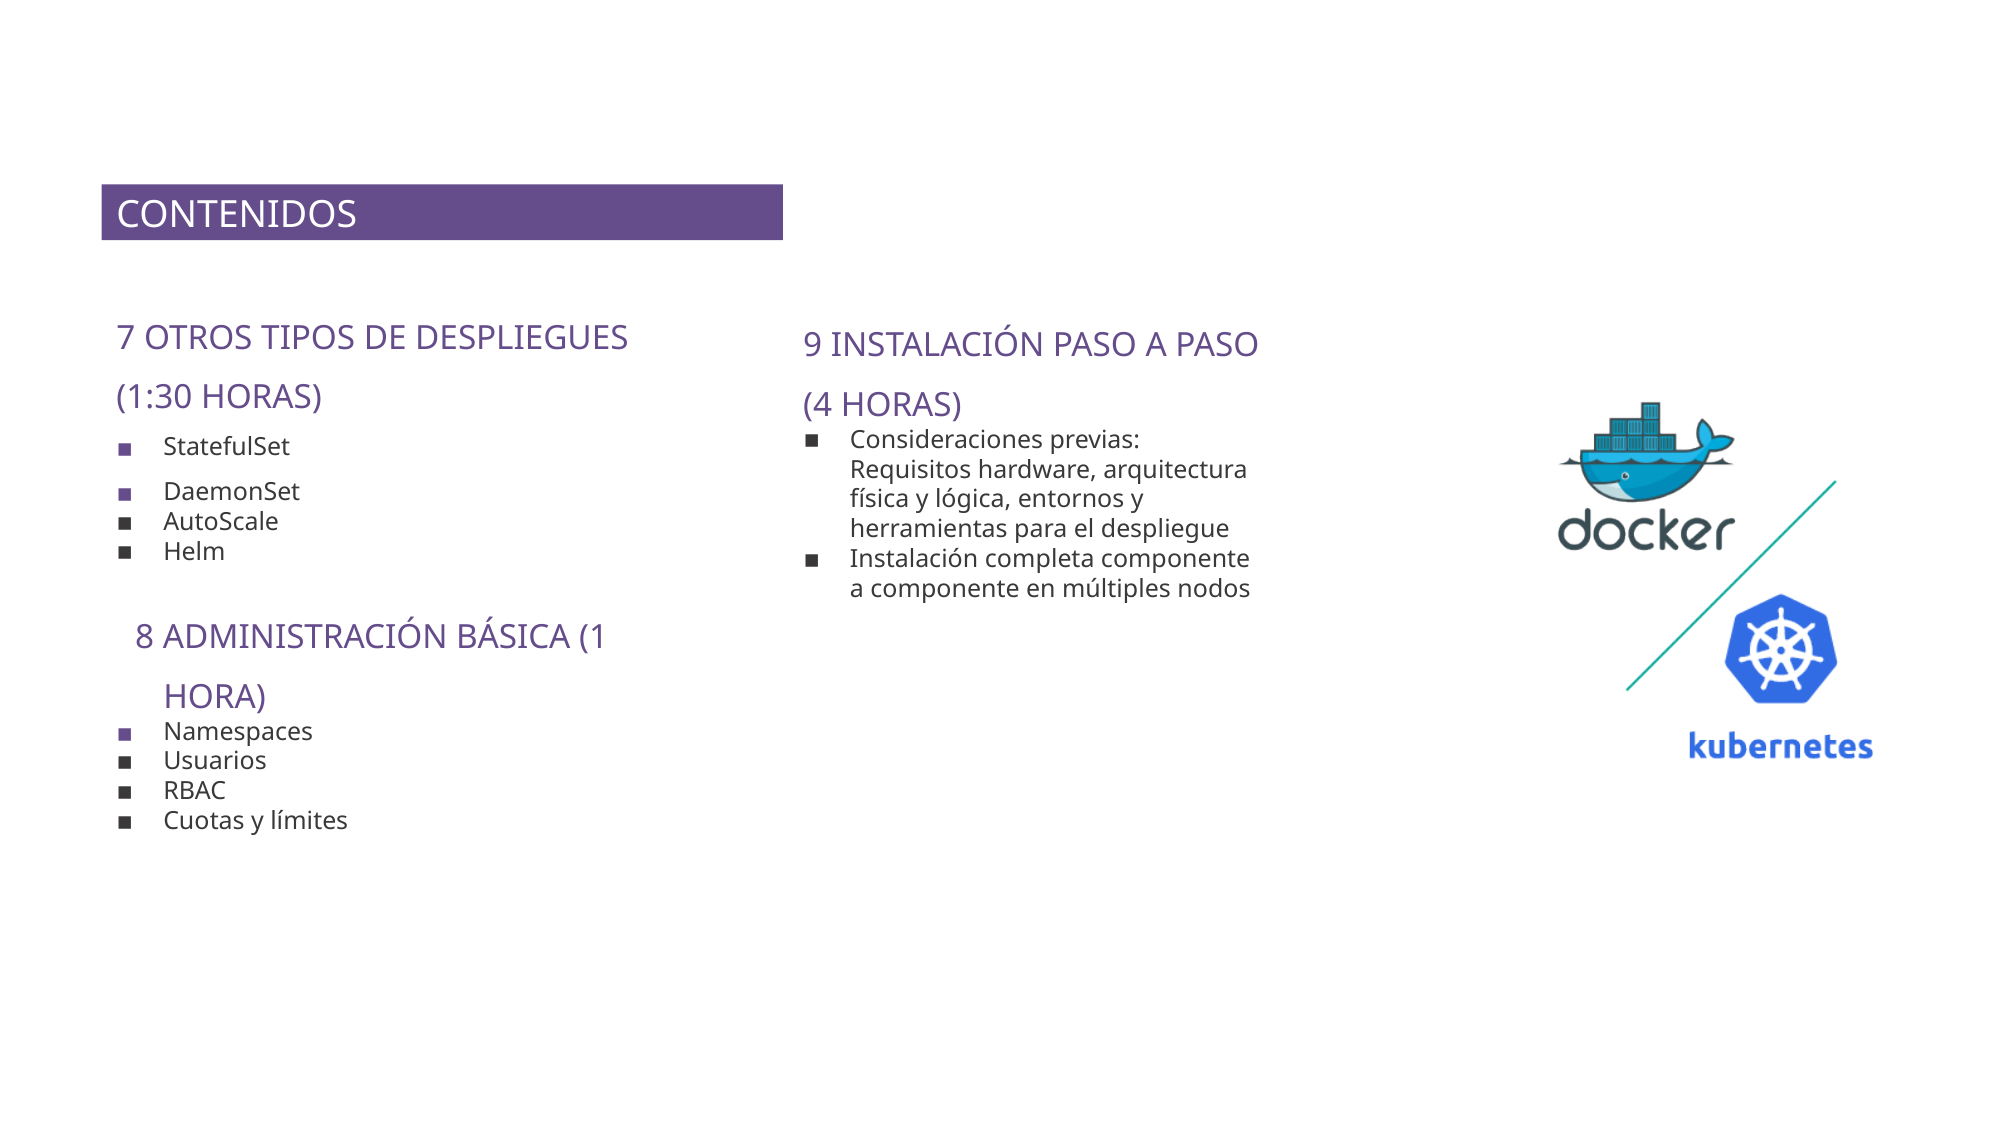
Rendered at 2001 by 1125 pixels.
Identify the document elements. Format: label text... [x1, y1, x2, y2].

text_box 9 INSTALACIÓN PASO A PASO (4 HORAS) Consideraciones previas: Requisitos hardware, arquitectura física y lógica, entornos y herramientas para el despliegue Instalación completa componente a componente en múltiples nodos [788, 288, 1281, 781]
text_box CONTENIDOS [101, 184, 783, 241]
picture [1521, 380, 1915, 774]
text_box 7 OTROS TIPOS DE DESPLIEGUES (1:30 HORAS) StatefulSet DaemonSet AutoScale Helm 8 ADMINISTRACIÓN BÁSICA (1 HORA) Namespaces Usuarios RBAC Cuotas y límites [101, 288, 683, 743]
